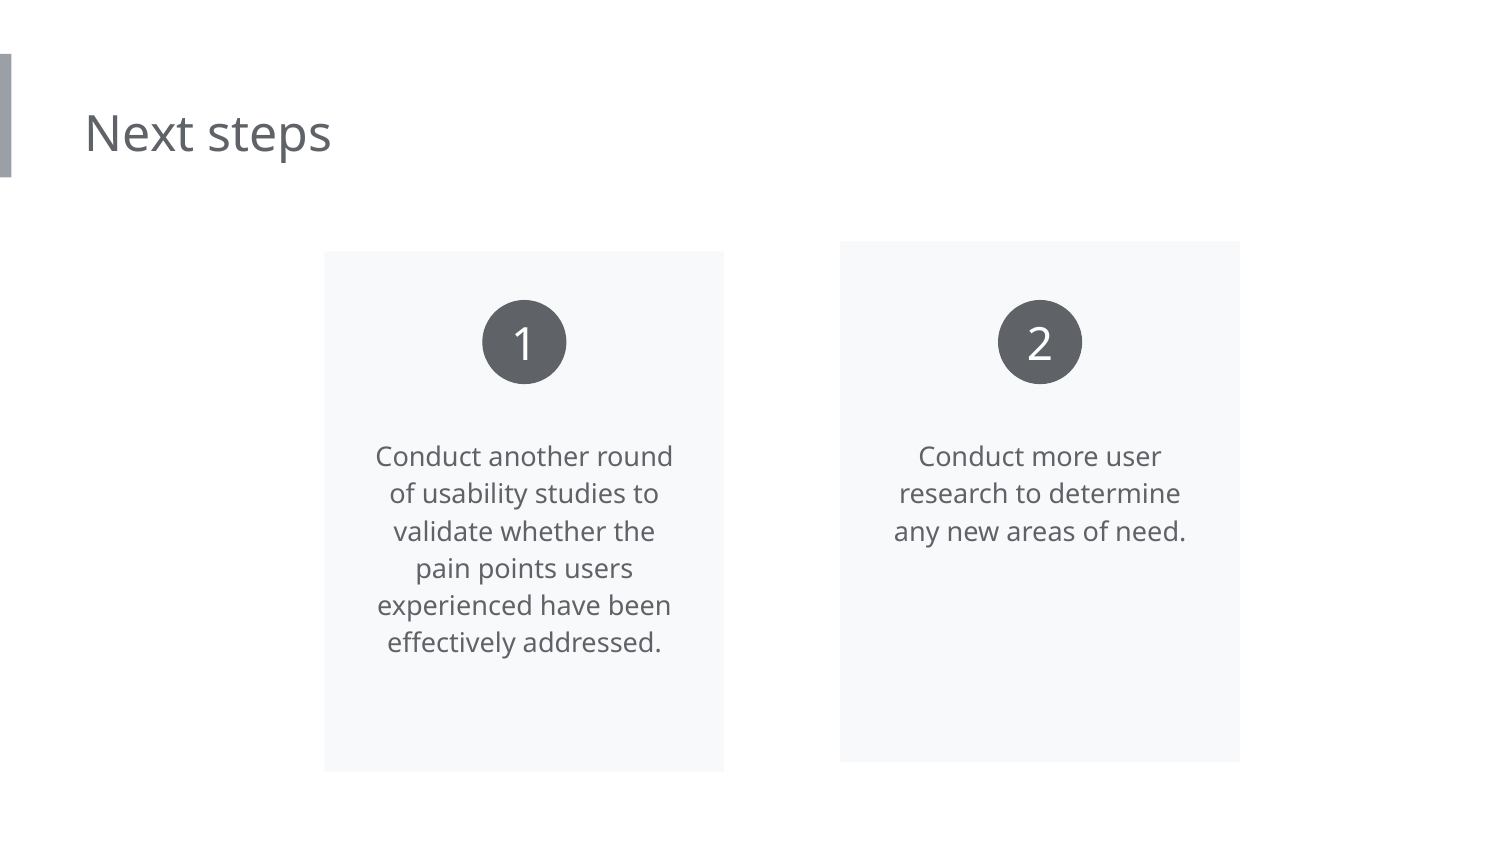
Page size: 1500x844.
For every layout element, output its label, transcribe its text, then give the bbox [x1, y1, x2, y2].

text_box 2 [997, 299, 1083, 385]
text_box [840, 241, 1240, 763]
text_box Conduct another round of usability studies to validate whether the pain points users experienced have been effectively addressed. [356, 419, 693, 708]
text_box Next steps [84, 85, 894, 176]
text_box 1 [482, 299, 567, 385]
text_box Conduct more user research to determine any new areas of need. [872, 419, 1209, 596]
text_box [324, 251, 725, 773]
